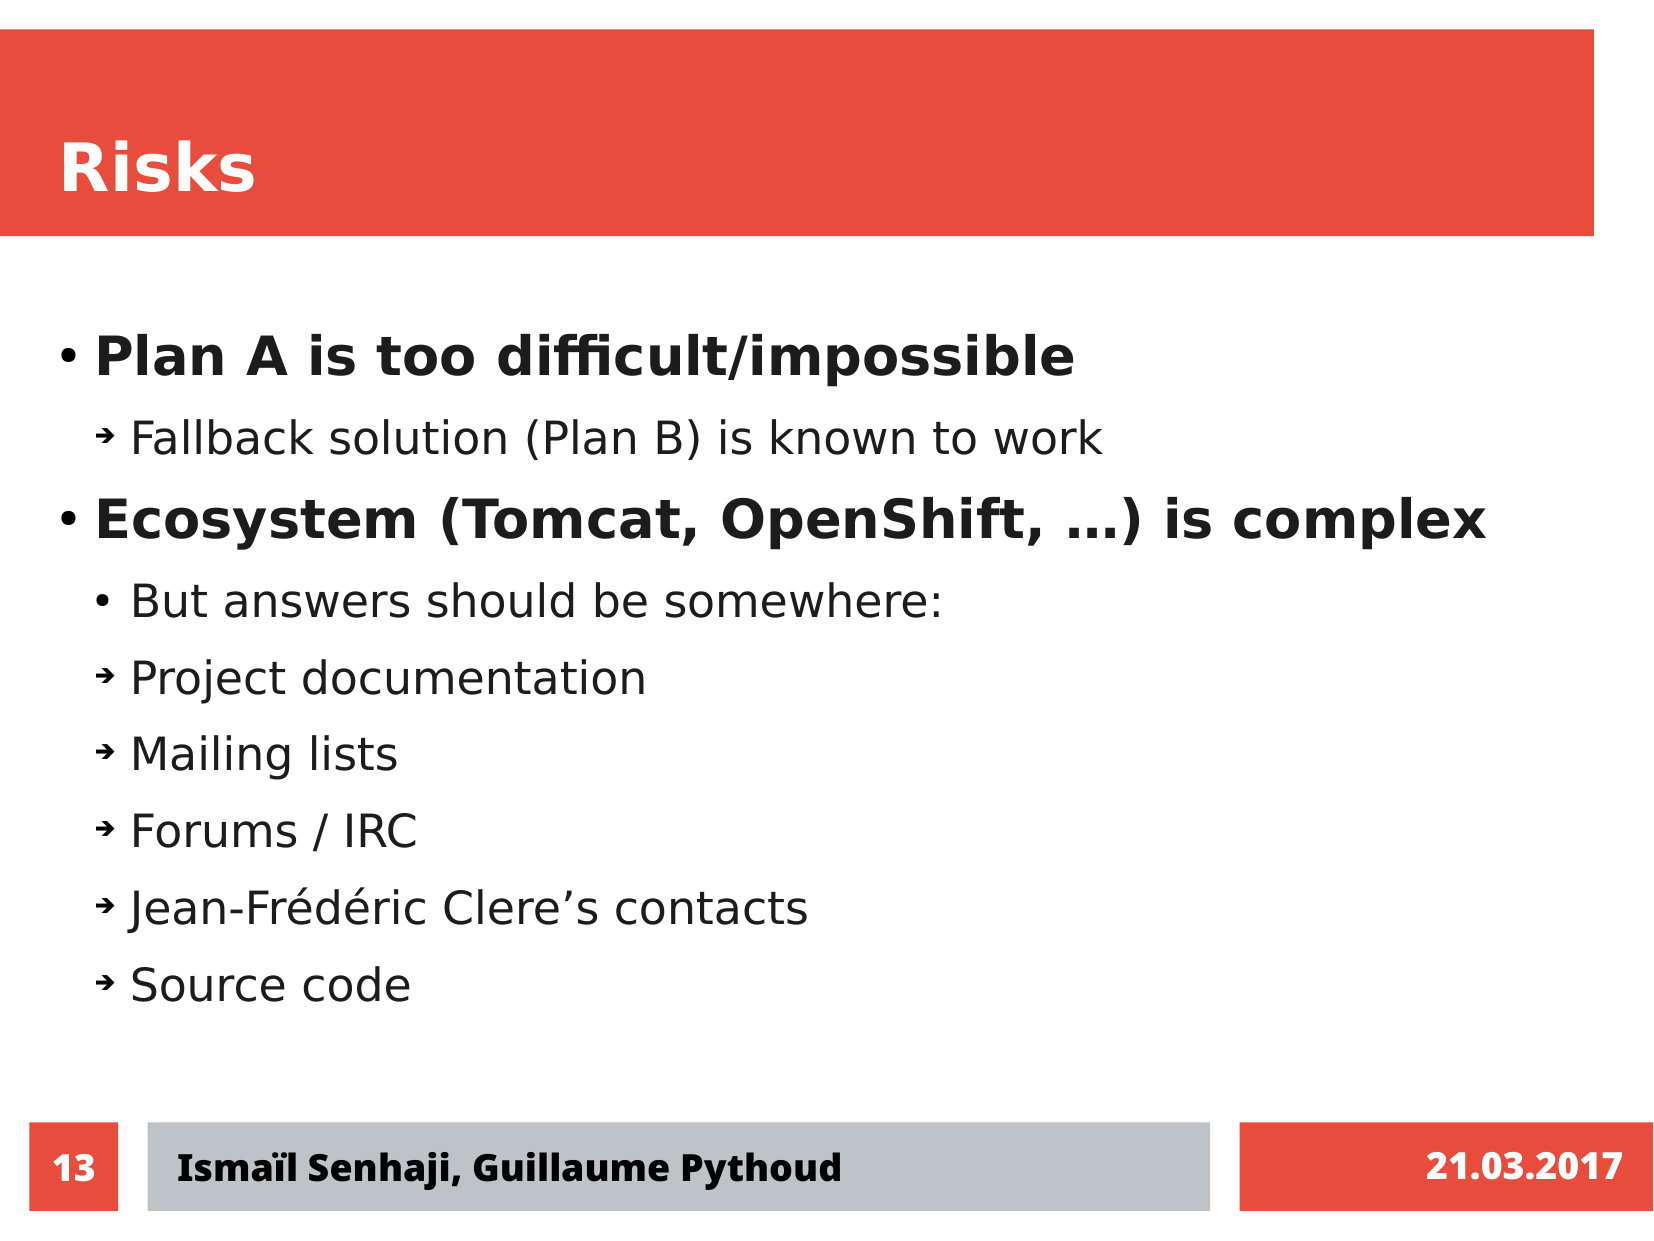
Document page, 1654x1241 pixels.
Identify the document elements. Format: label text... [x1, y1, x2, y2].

title Risks [58, 59, 1594, 207]
list Plan A is too difficult/impossible Fallback solution (Plan B) is known to work Ecosystem (Tomcat, OpenShift, …) is complex But answers should be somewhere: Project documentation Mailing lists Forums / IRC Jean-Frédéric Clere’s contacts Source code [58, 324, 1565, 1093]
